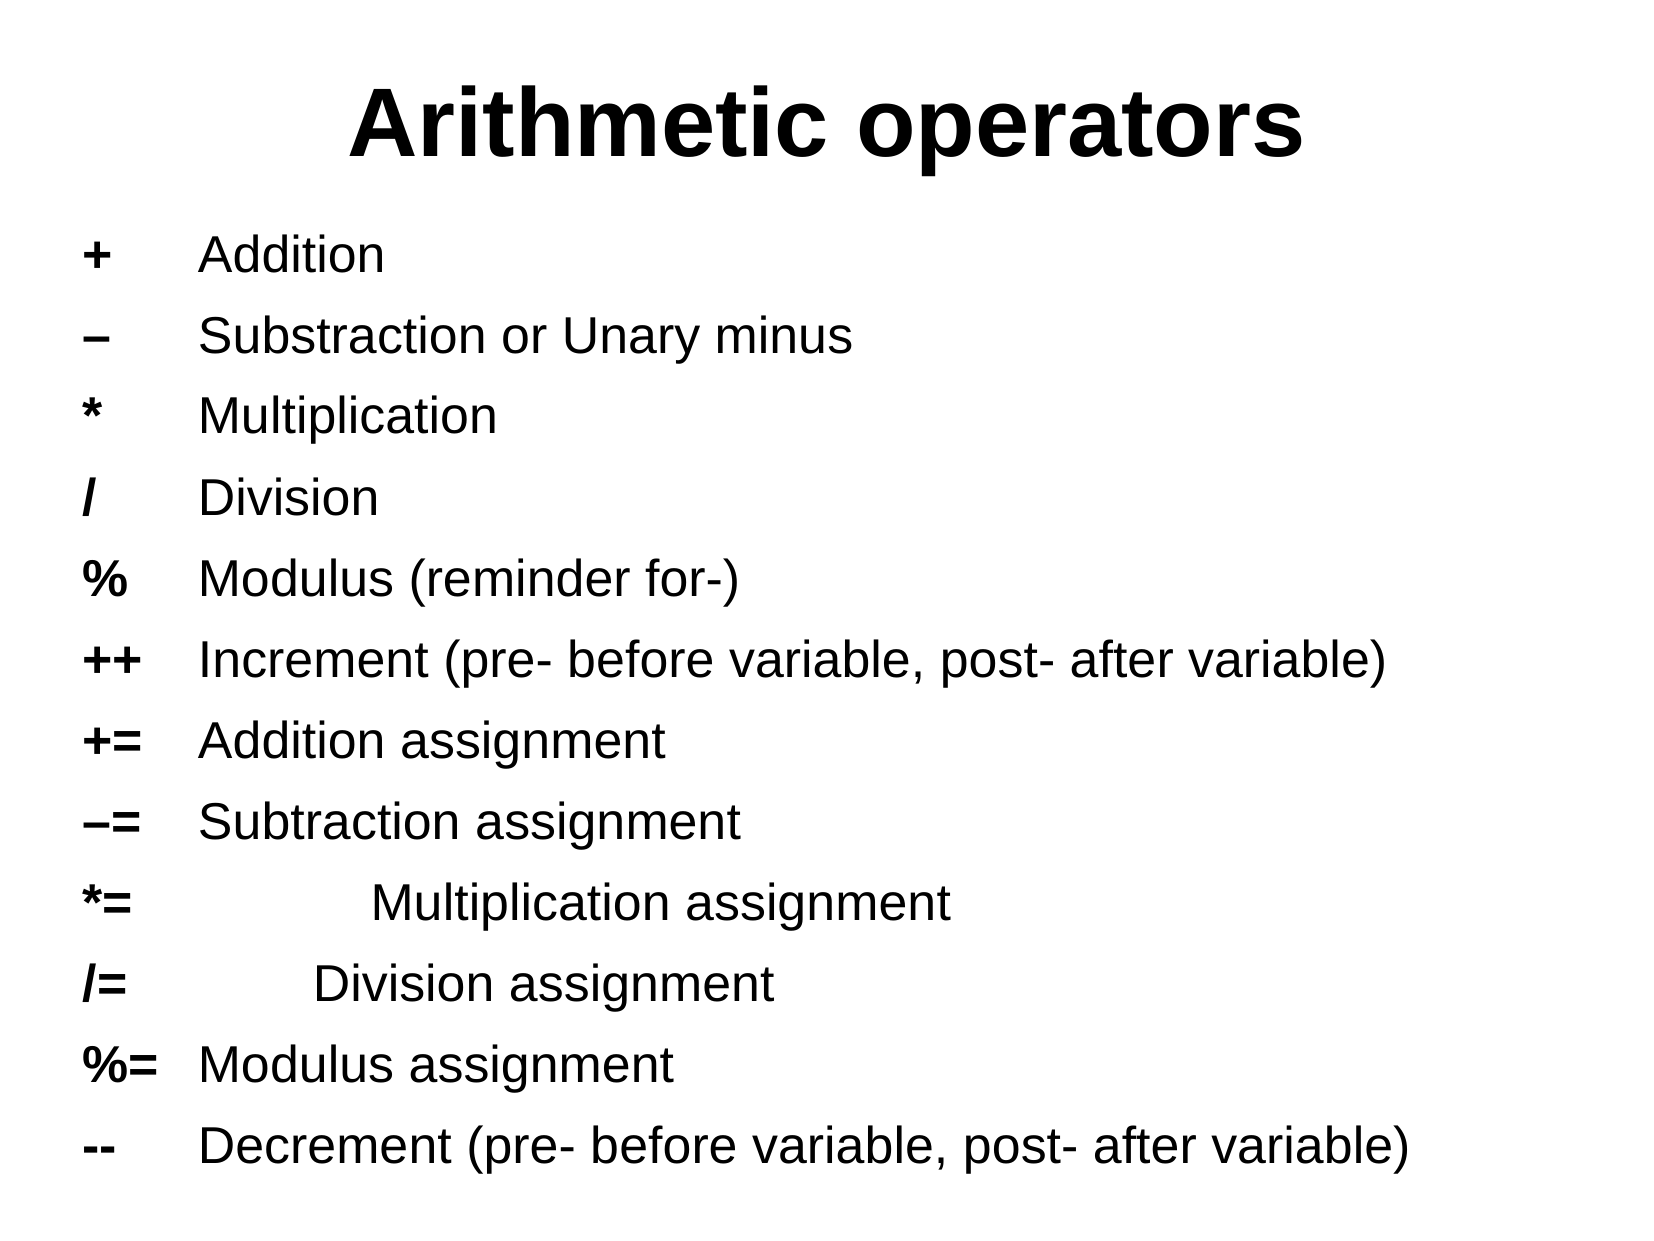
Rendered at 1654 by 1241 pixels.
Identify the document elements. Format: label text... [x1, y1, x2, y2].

title Arithmetic operators [82, 49, 1571, 196]
list + Addition – Substraction or Unary minus * Multiplication / Division % Modulus (reminder for-) ++ Increment (pre- before variable, post- after variable) += Addition assignment –= Subtraction assignment *= Multiplication assignment /= Division assignment %= Modulus assignment -- Decrement (pre- before variable, post- after variable) [82, 225, 1538, 1186]
